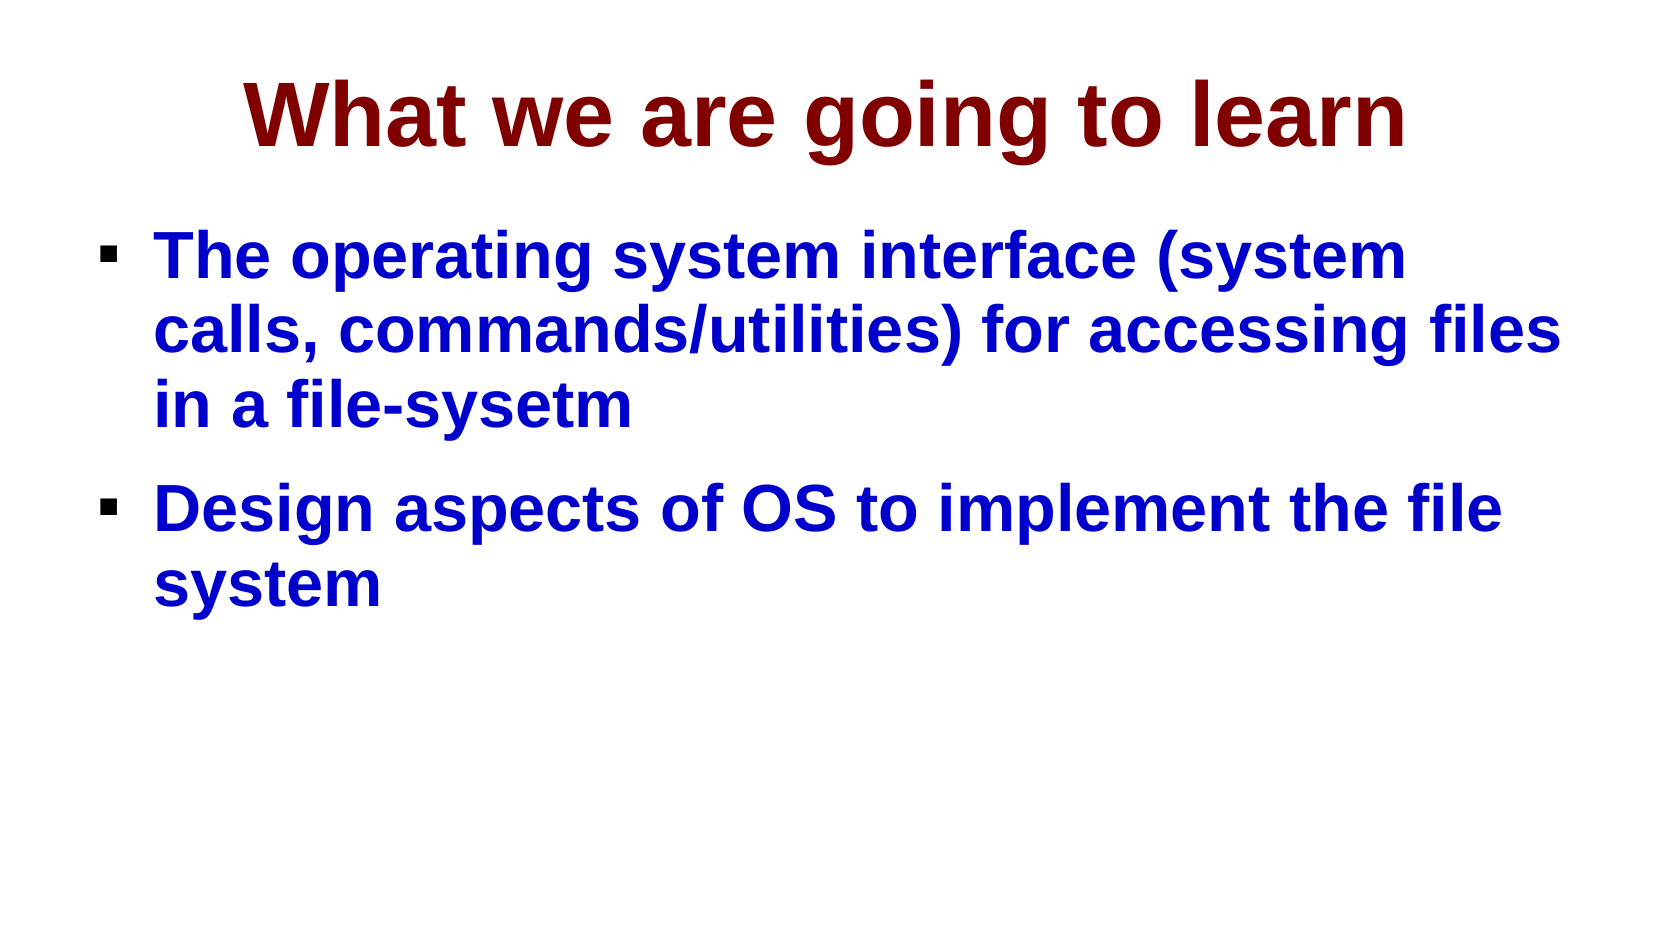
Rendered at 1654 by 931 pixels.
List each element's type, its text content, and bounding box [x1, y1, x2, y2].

title What we are going to learn [82, 37, 1571, 193]
list The operating system interface (system calls, commands/utilities) for accessing files in a file-sysetm Design aspects of OS to implement the file system [82, 217, 1571, 757]
